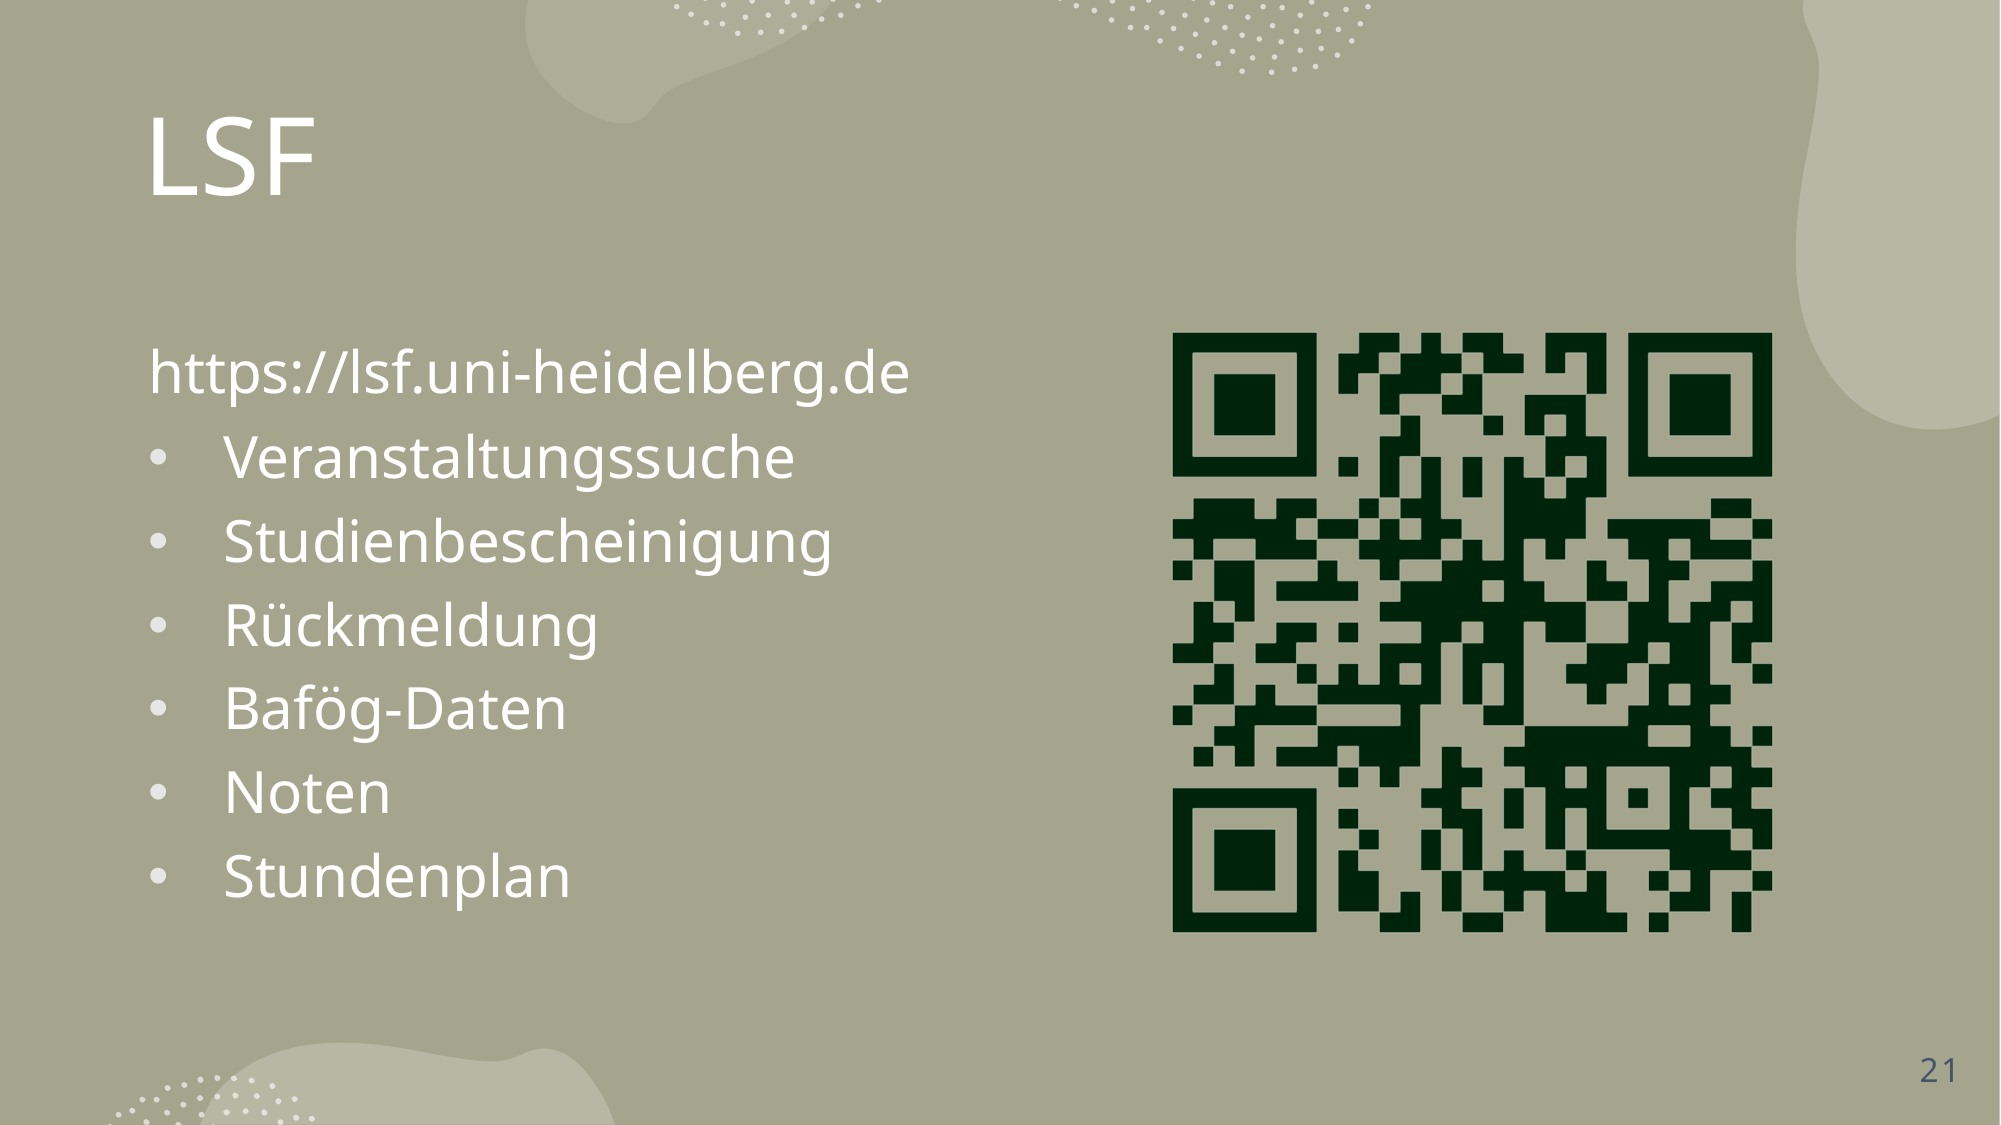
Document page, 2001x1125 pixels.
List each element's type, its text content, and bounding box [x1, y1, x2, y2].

title LSF [128, 94, 1754, 349]
list https://lsf.uni-heidelberg.de Veranstaltungssuche Studienbescheinigung Rückmeldung Bafög-Daten Noten Stundenplan [133, 329, 1077, 1039]
picture [1090, 250, 1856, 1016]
text_box [1887, 1019, 1993, 1125]
